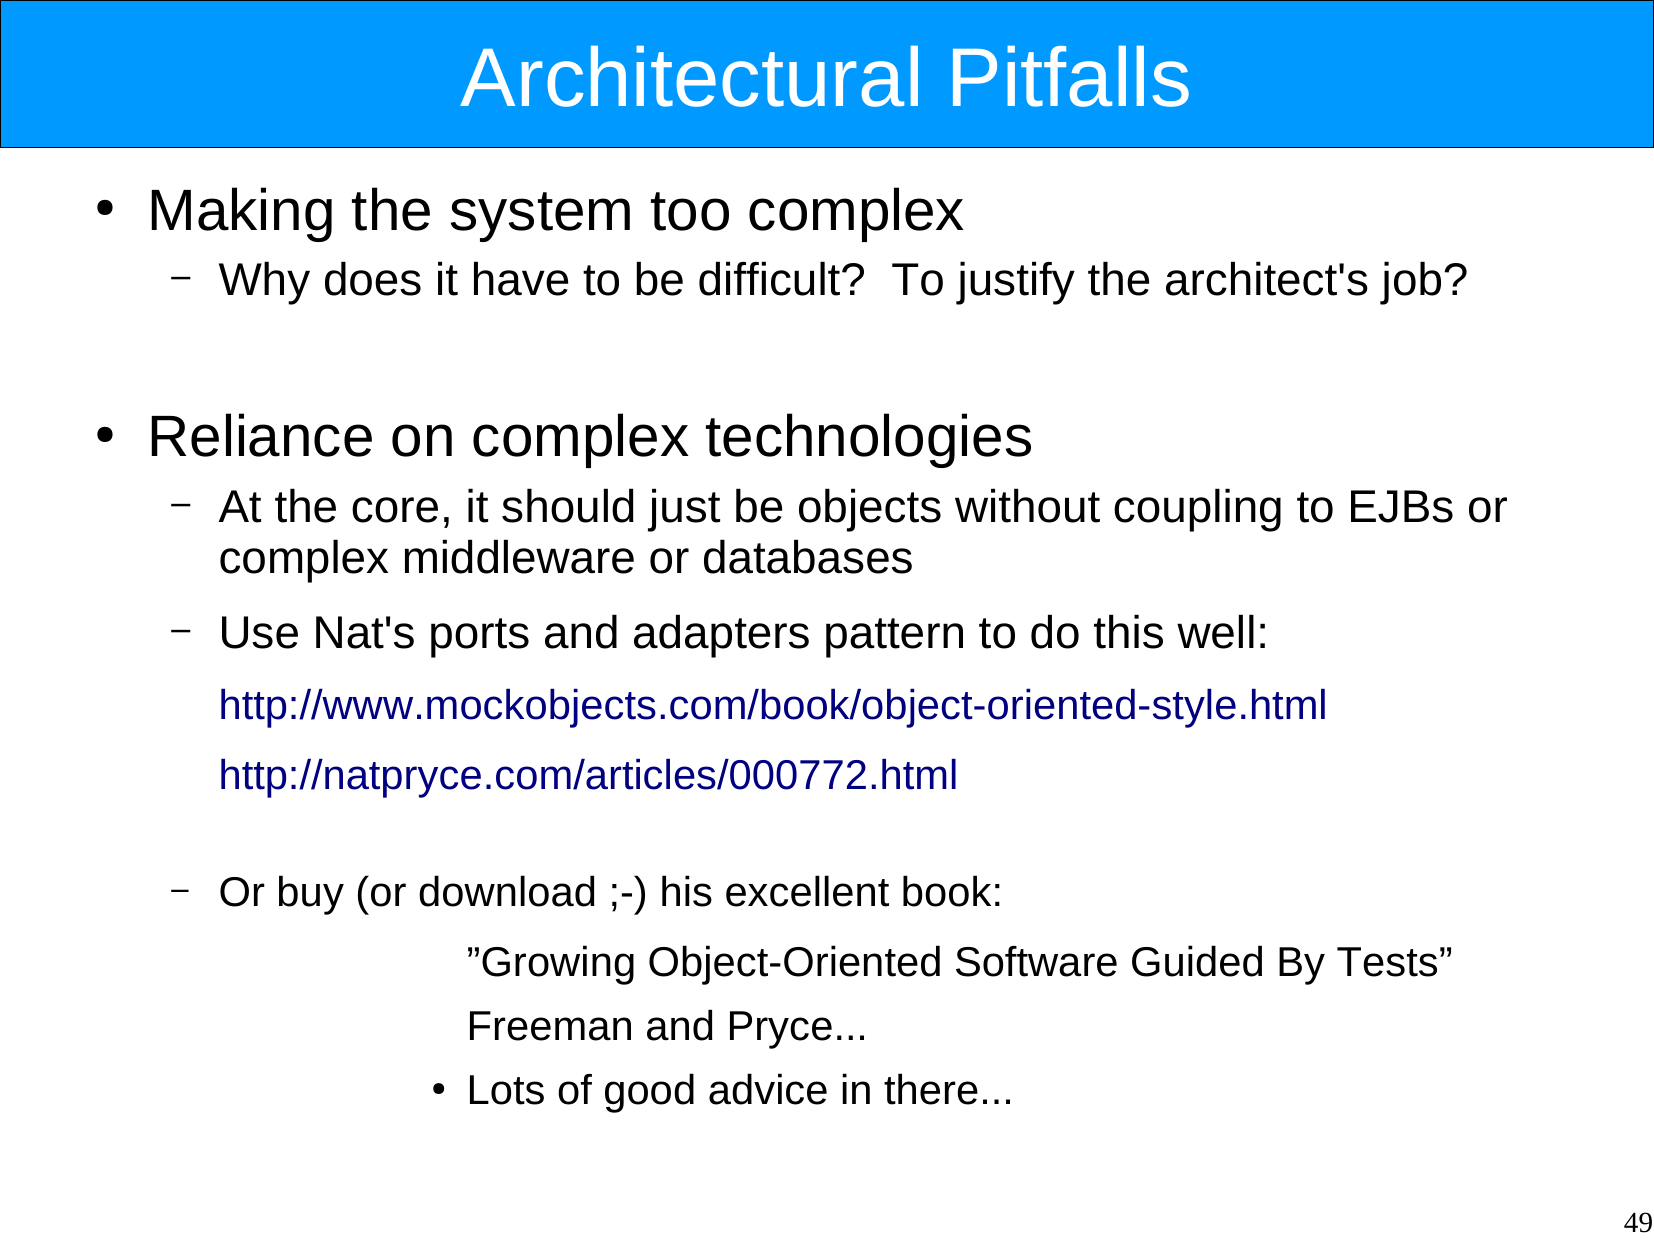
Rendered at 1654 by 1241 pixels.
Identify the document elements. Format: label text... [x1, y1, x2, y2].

list Making the system too complex Why does it have to be difficult? To justify the architect's job? Reliance on complex technologies At the core, it should just be objects without coupling to EJBs or complex middleware or databases Use Nat's ports and adapters pattern to do this well: http://www.mockobjects.com/book/object-oriented-style.html http://natpryce.com/articles/000772.html Or buy (or download ;-) his excellent book: ”Growing Object-Oriented Software Guided By Tests” Freeman and Pryce... Lots of good advice in there... [76, 177, 1565, 1196]
title Architectural Pitfalls [82, 21, 1571, 135]
